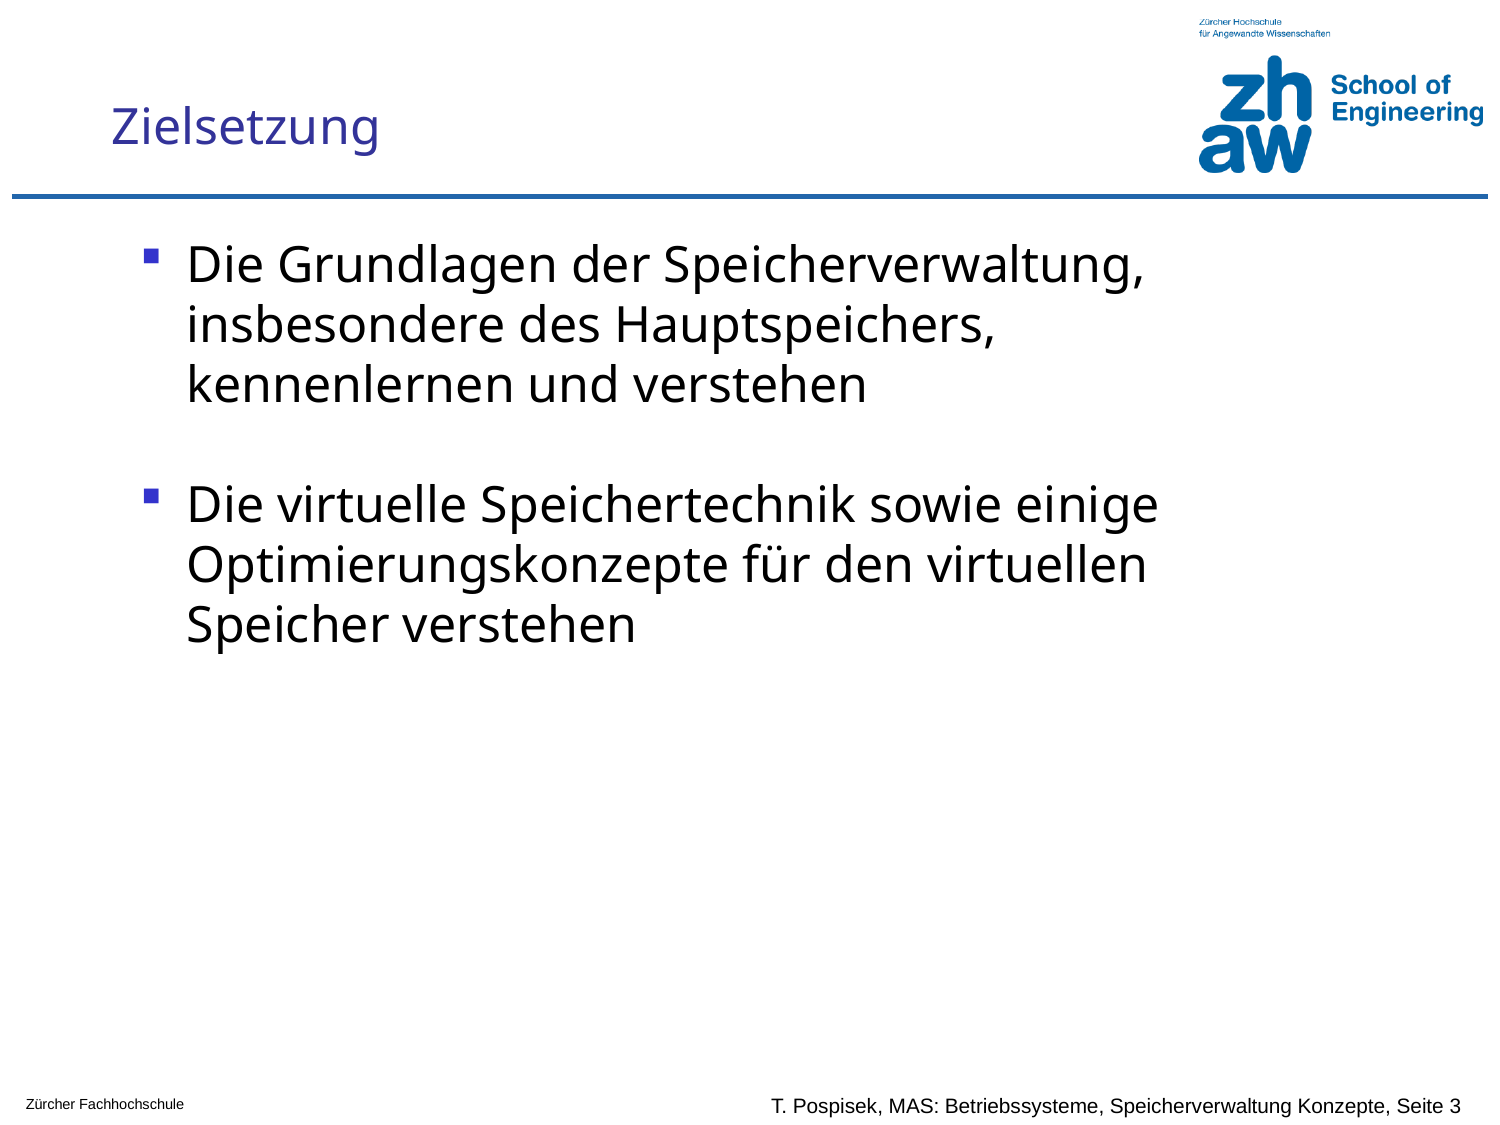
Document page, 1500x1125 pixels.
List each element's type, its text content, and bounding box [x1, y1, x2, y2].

picture [1199, 19, 1483, 173]
title Zielsetzung [96, 50, 1375, 163]
text_box Die Grundlagen der Speicherverwaltung, insbesondere des Hauptspeichers, kennenlernen und verstehen Die virtuelle Speichertechnik sowie einige Optimierungskonzepte für den virtuellen Speicher verstehen [125, 224, 1350, 738]
